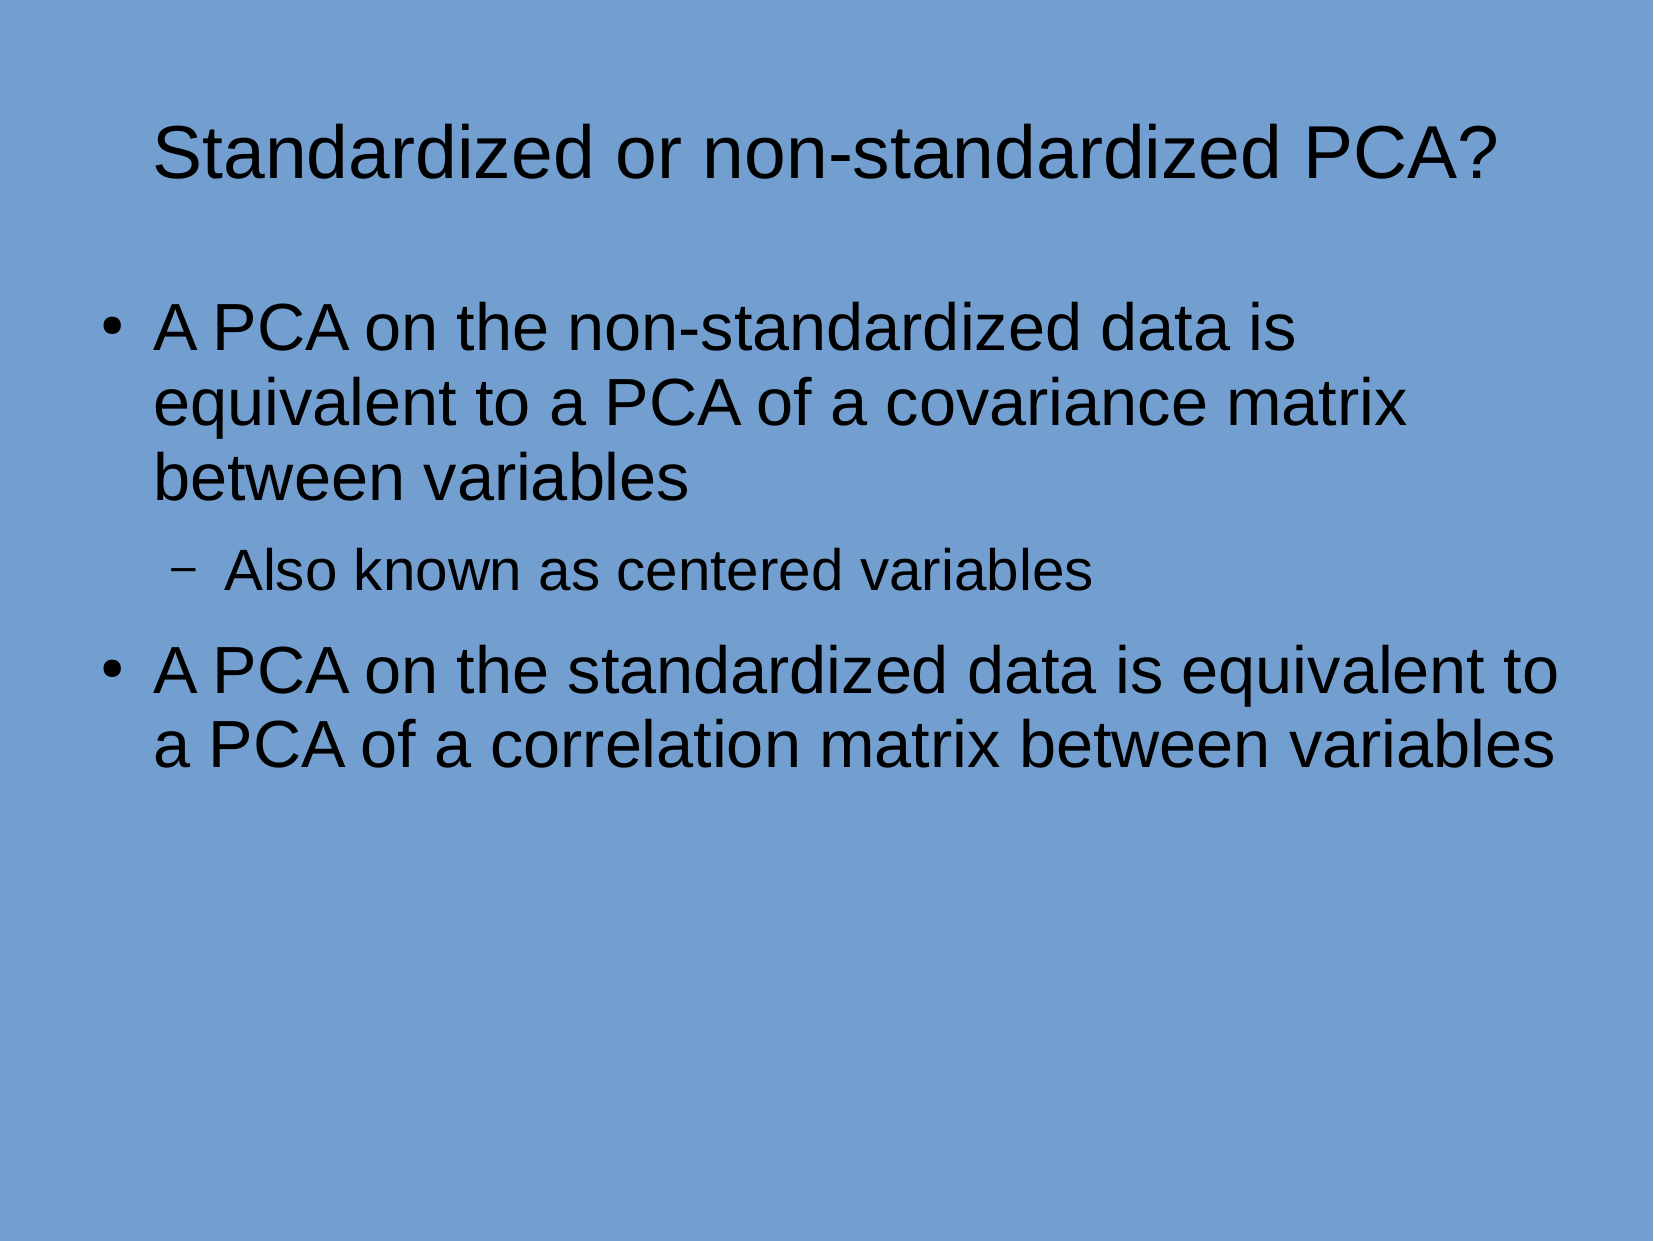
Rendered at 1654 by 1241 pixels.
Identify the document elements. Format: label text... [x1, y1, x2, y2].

title Standardized or non-standardized PCA? [82, 49, 1571, 257]
list A PCA on the non-standardized data is equivalent to a PCA of a covariance matrix between variables Also known as centered variables A PCA on the standardized data is equivalent to a PCA of a correlation matrix between variables [82, 290, 1571, 1010]
